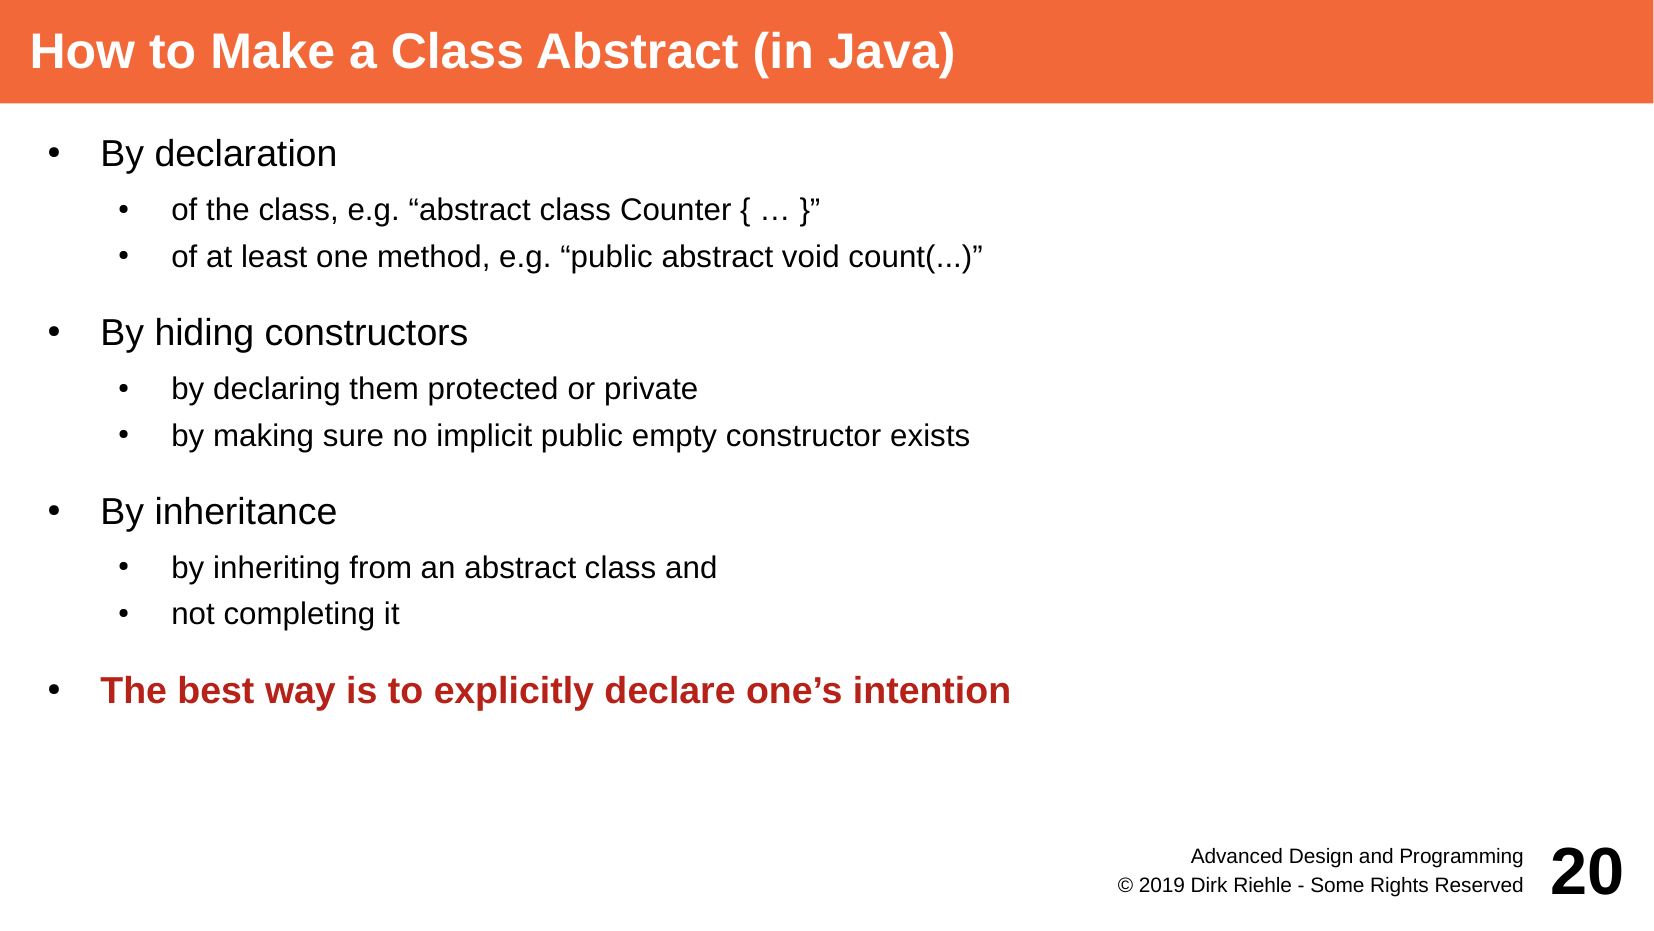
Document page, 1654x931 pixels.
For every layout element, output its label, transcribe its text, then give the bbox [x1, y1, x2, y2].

list By declaration of the class, e.g. “abstract class Counter { … }” of at least one method, e.g. “public abstract void count(...)” By hiding constructors by declaring them protected or private by making sure no implicit public empty constructor exists By inheritance by inheriting from an abstract class and not completing it The best way is to explicitly declare one’s intention [29, 132, 1625, 813]
title How to Make a Class Abstract (in Java) [0, 0, 1654, 104]
